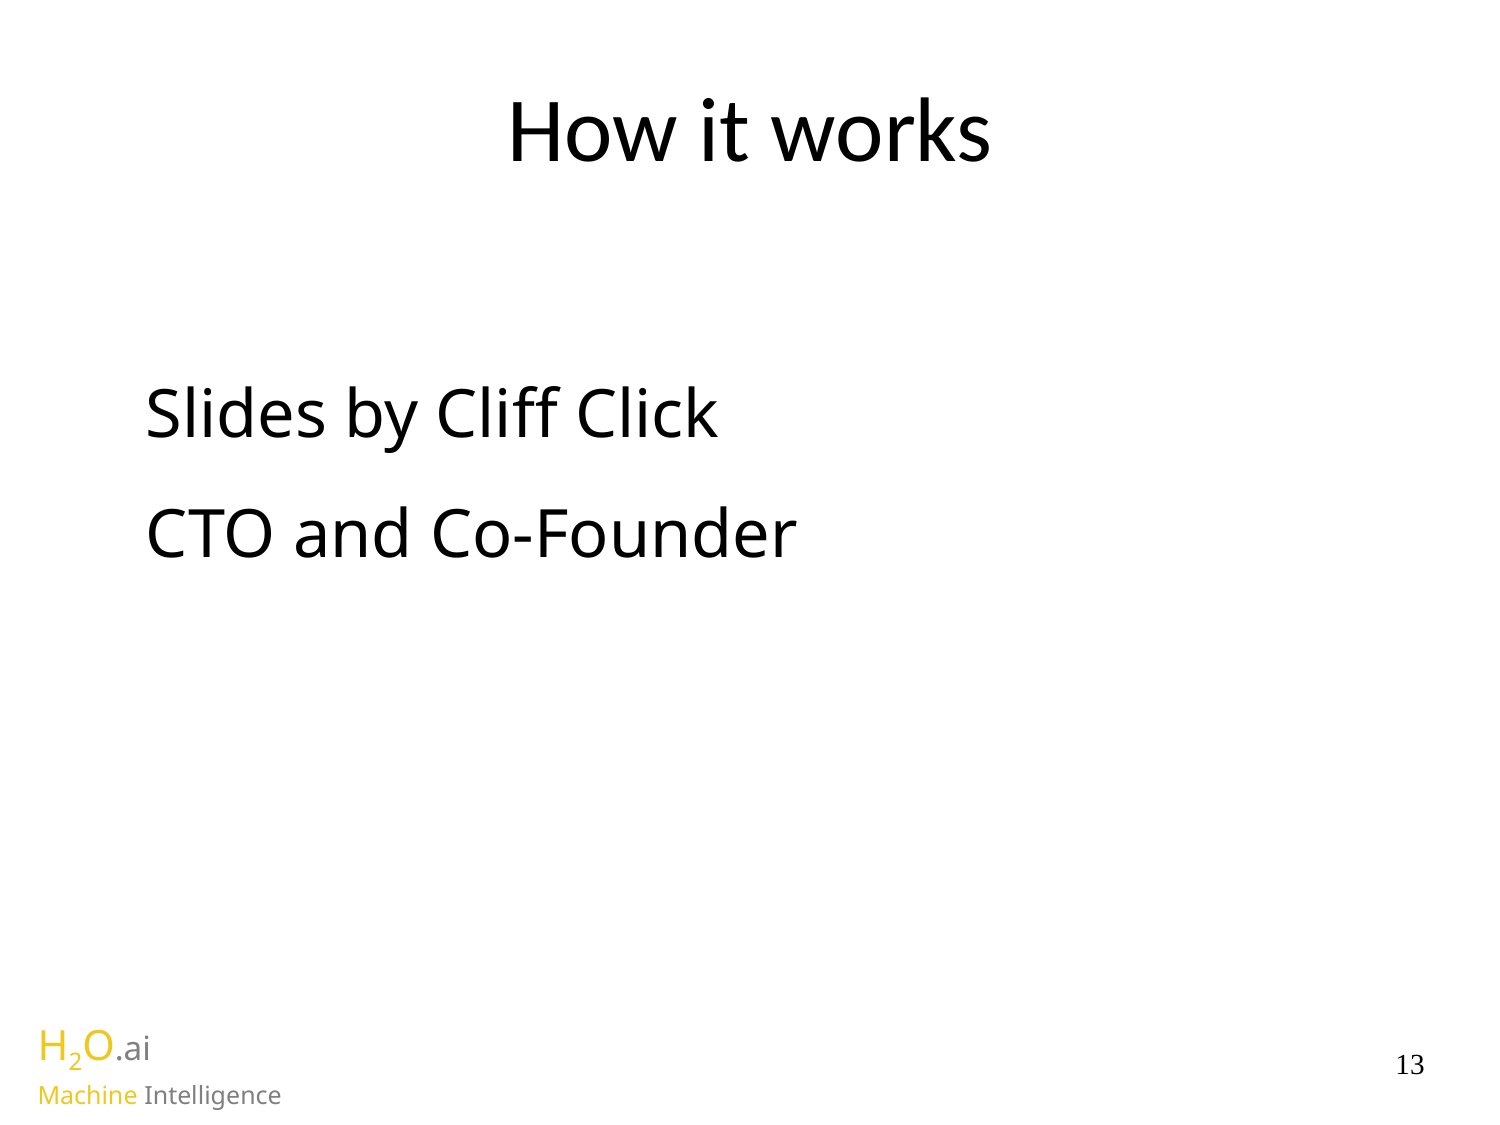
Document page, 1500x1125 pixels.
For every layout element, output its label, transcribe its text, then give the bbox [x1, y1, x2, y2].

title How it works [75, 15, 1425, 262]
list Slides by Cliff Click CTO and Co-Founder [75, 262, 1425, 1125]
